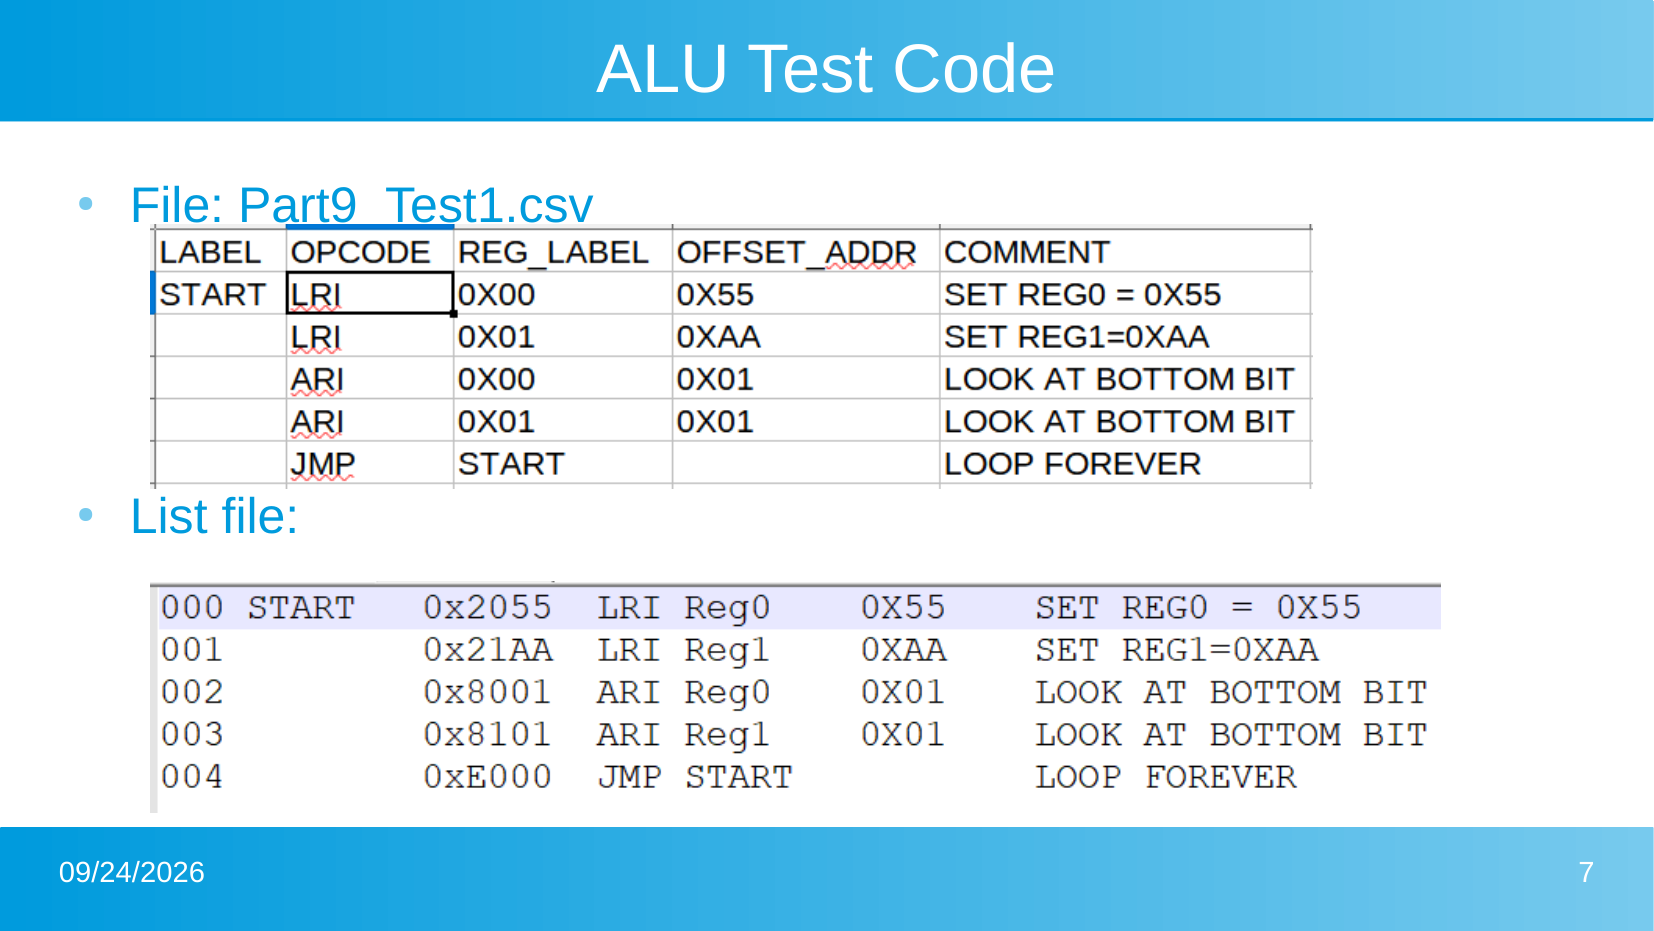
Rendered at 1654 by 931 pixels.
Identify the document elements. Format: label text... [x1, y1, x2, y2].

title ALU Test Code [59, 29, 1595, 108]
picture [150, 581, 1441, 813]
list File: Part9_Test1.csv List file: [59, 177, 1595, 768]
picture [150, 224, 1313, 489]
